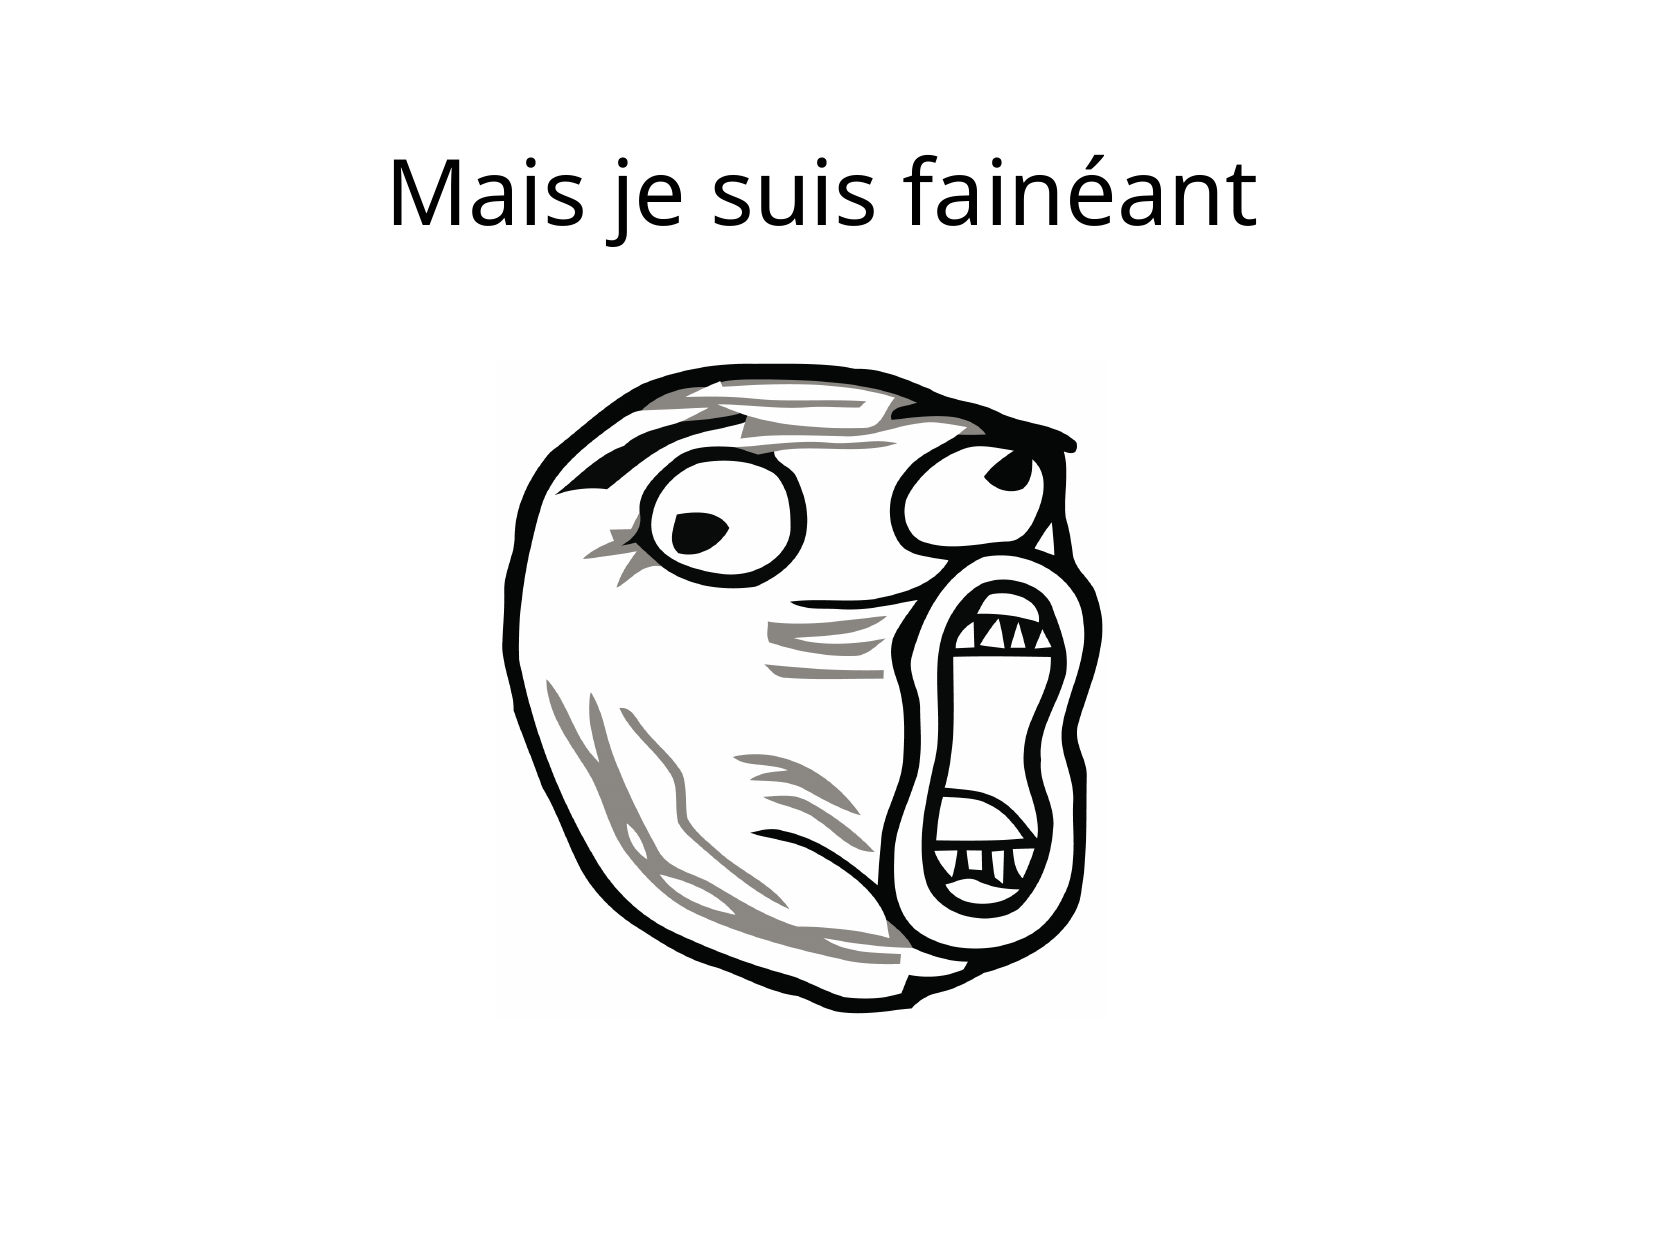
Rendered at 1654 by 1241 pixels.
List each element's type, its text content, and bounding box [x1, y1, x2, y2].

text_box Mais je suis fainéant [370, 120, 1420, 247]
picture [495, 358, 1109, 1021]
